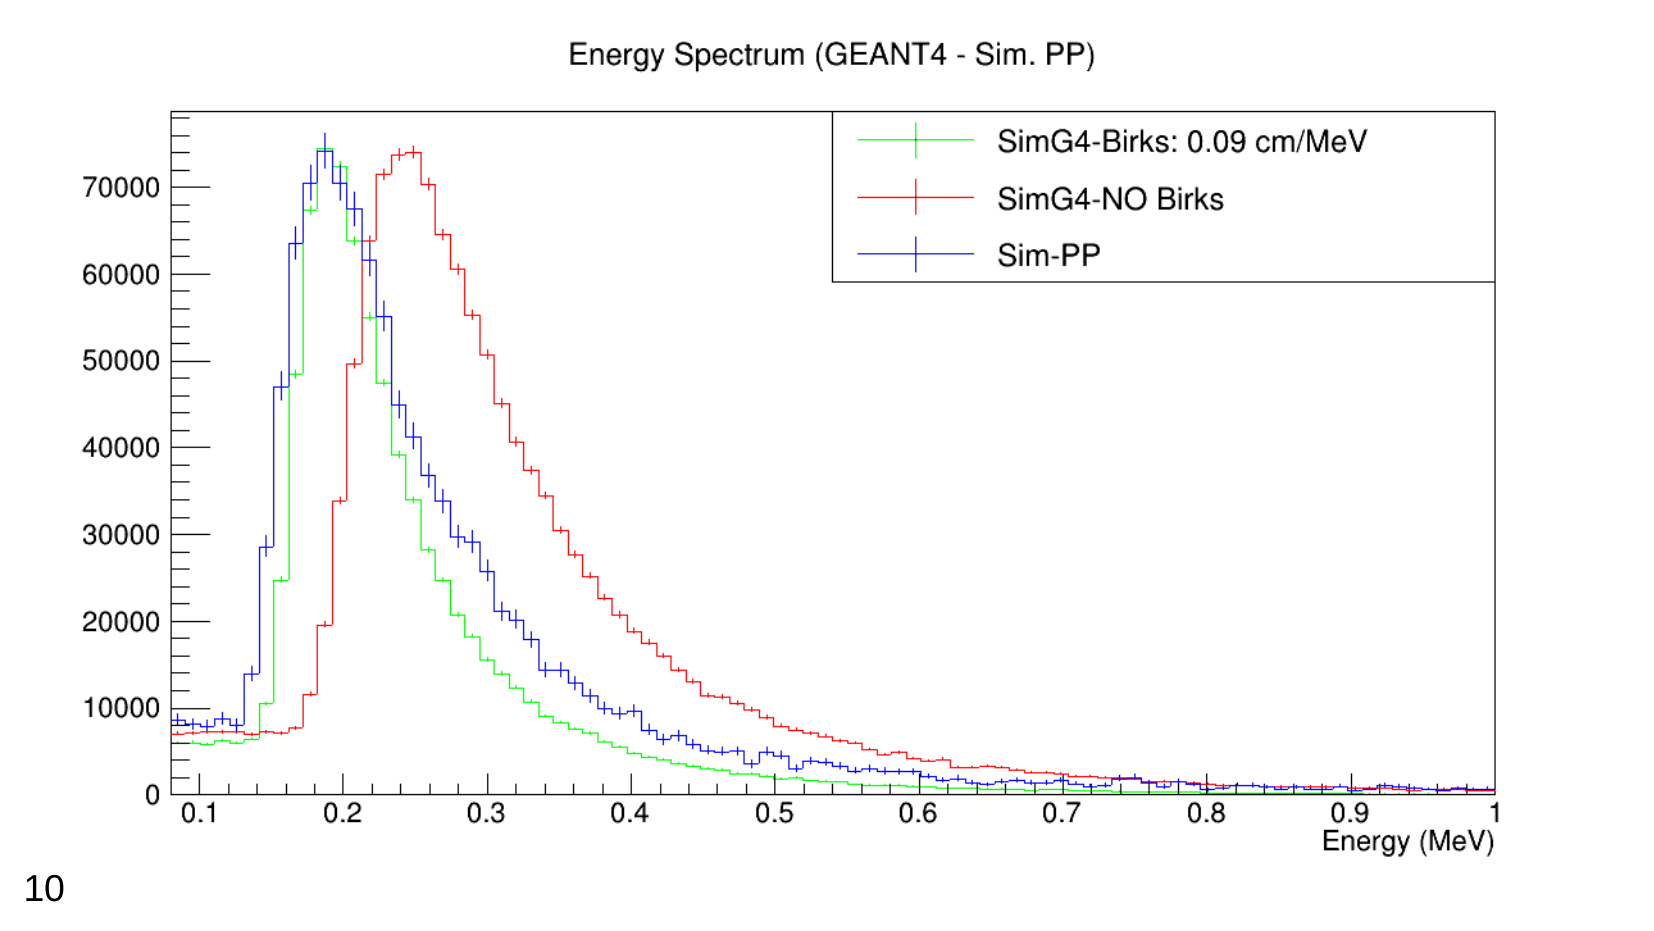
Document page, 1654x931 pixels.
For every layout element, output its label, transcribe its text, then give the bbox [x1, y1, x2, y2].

picture [63, 38, 1533, 862]
text_box <number> [8, 860, 638, 931]
